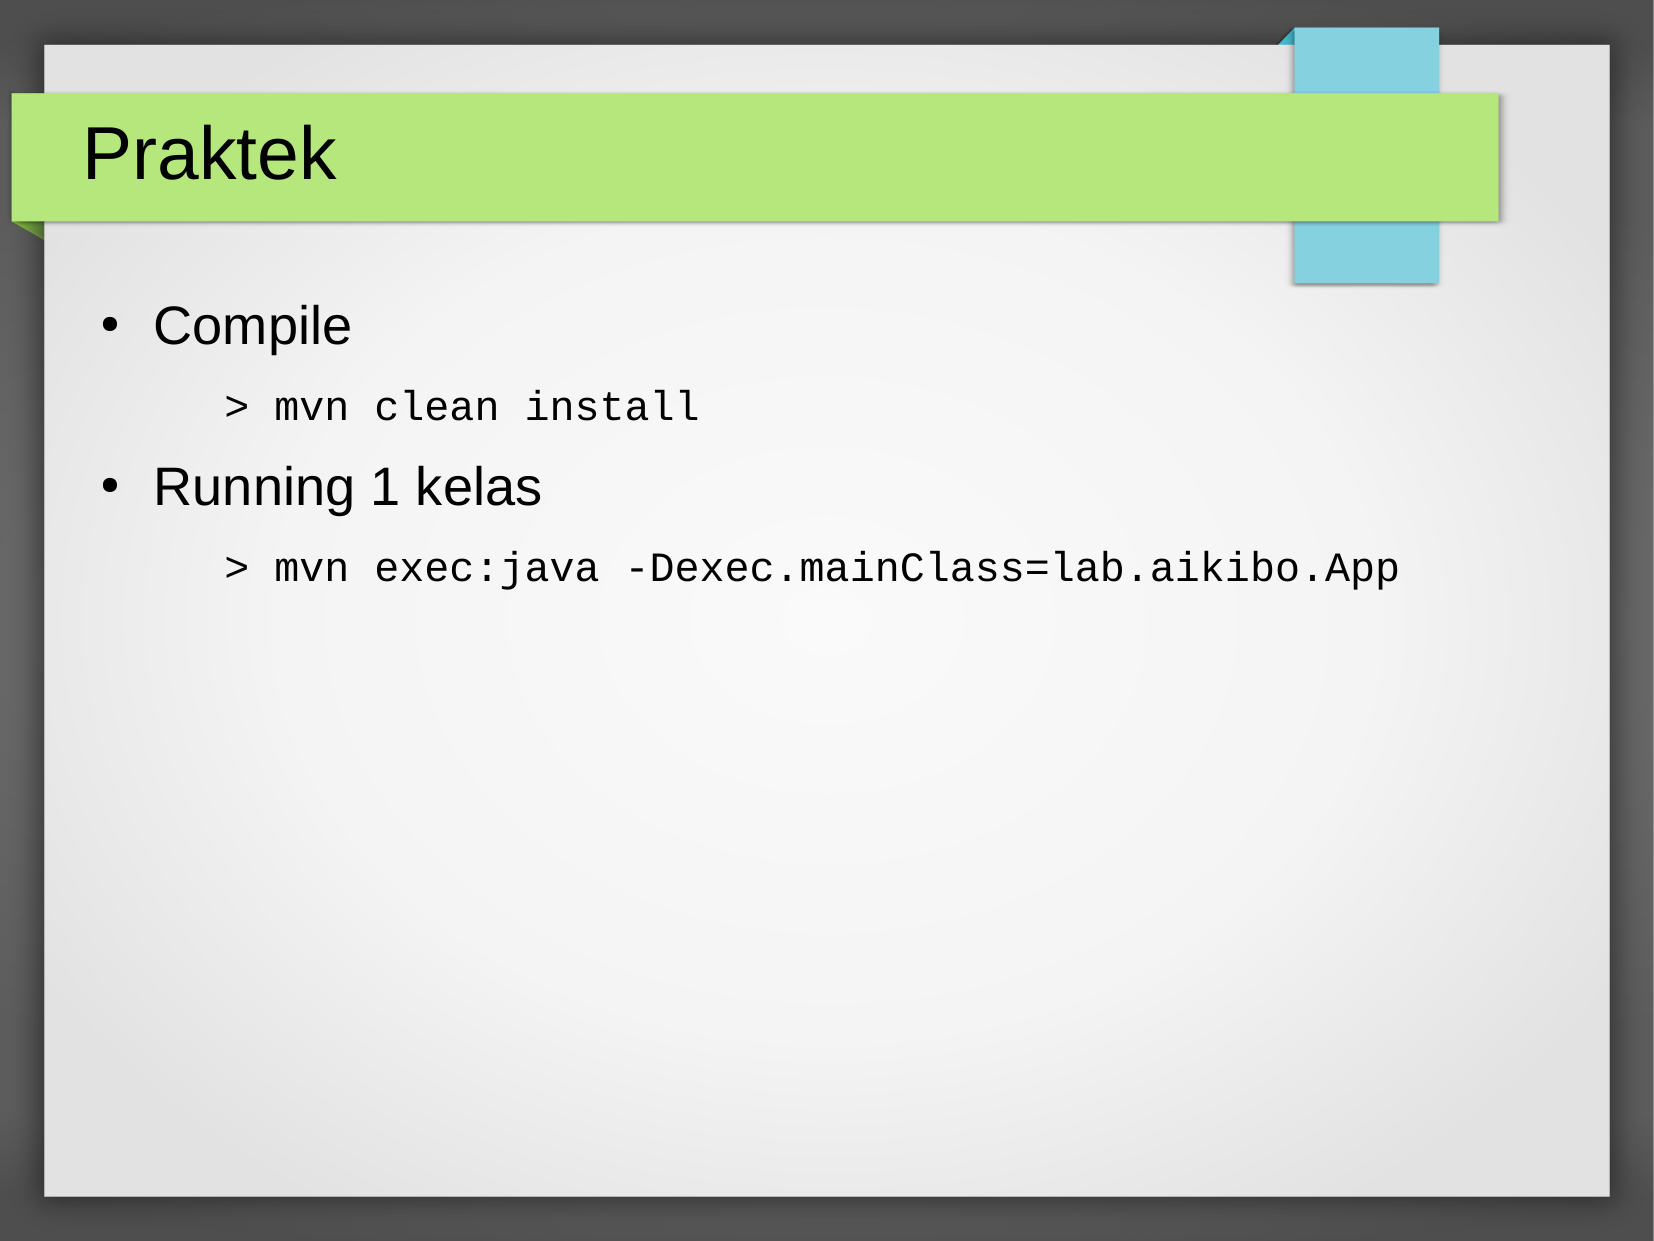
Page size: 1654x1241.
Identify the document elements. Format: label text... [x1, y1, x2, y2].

list Compile > mvn clean install Running 1 kelas > mvn exec:java -Dexec.mainClass=lab.aikibo.App [82, 295, 1571, 1015]
title Praktek [82, 94, 1264, 213]
picture [0, 0, 1654, 1241]
